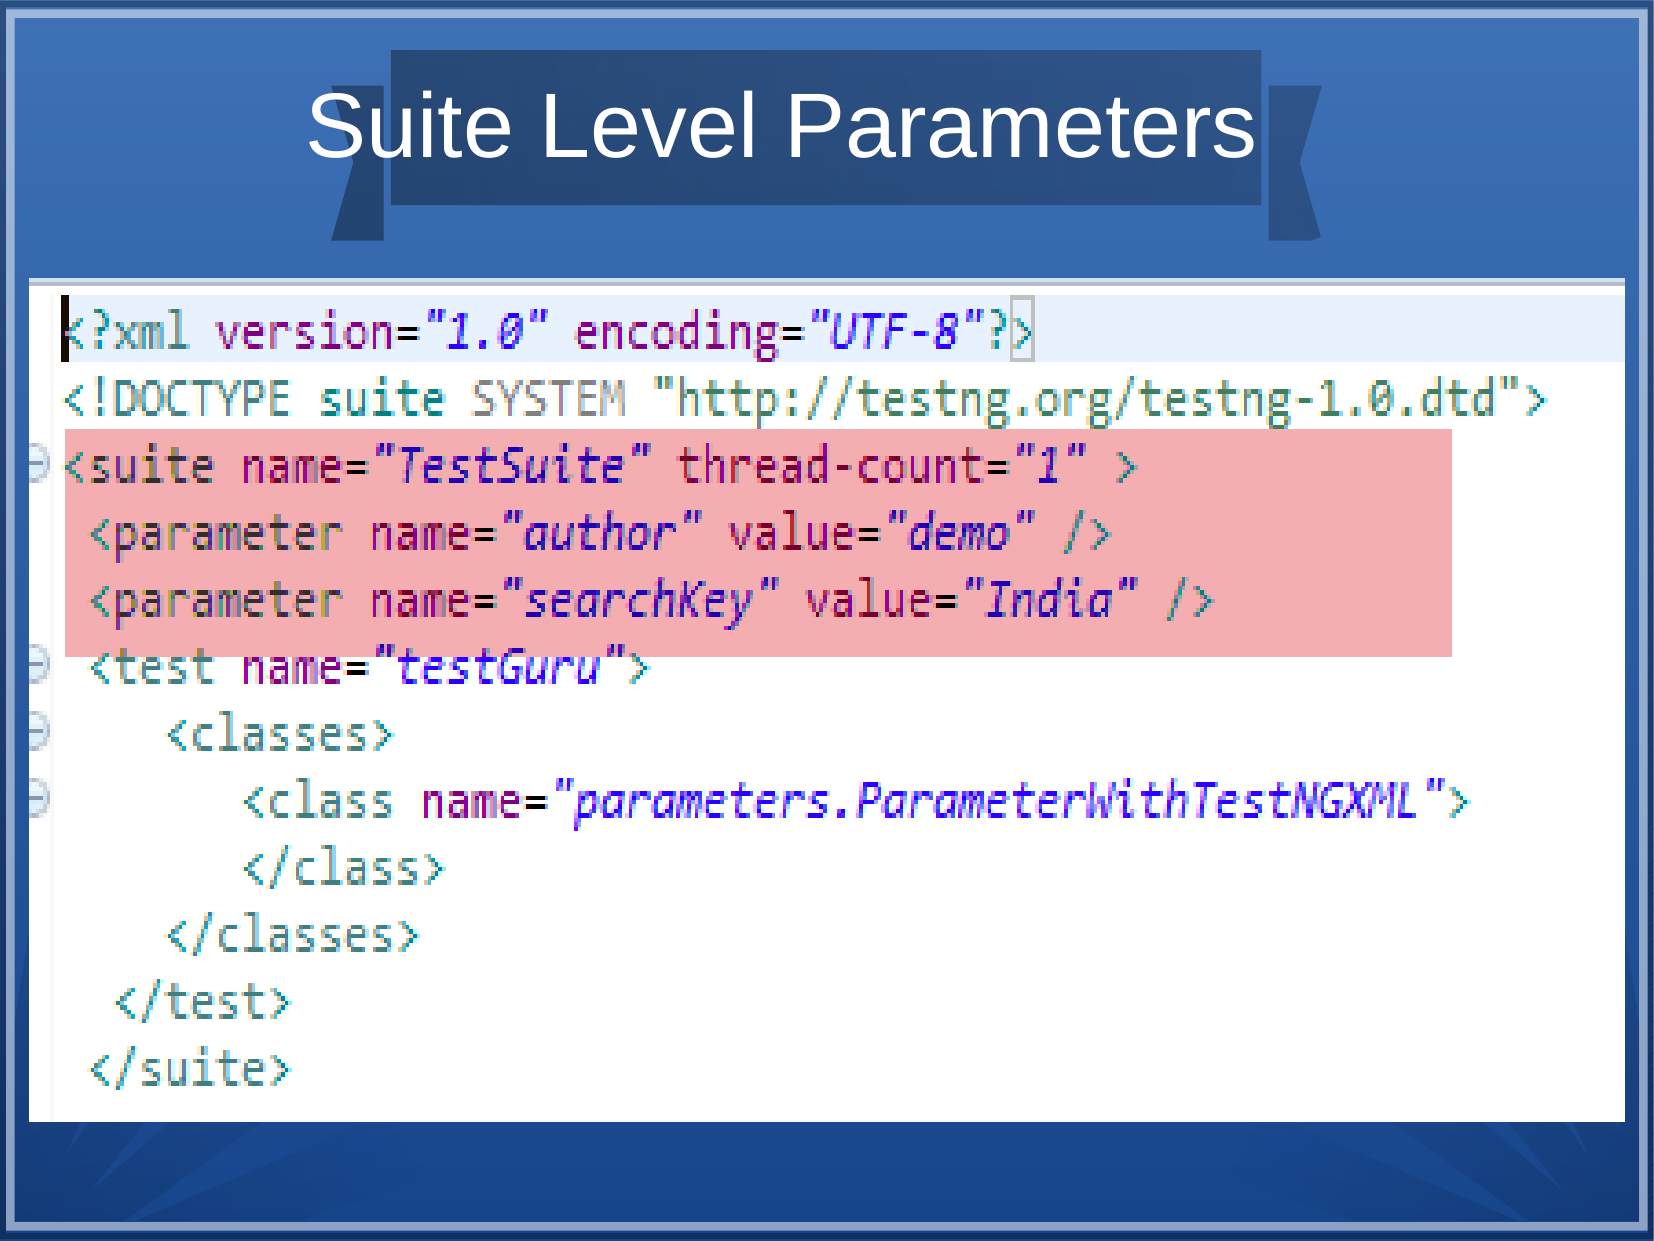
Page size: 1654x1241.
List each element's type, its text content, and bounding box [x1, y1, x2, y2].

title Suite Level Parameters [118, 23, 1447, 229]
picture [29, 278, 1625, 1123]
